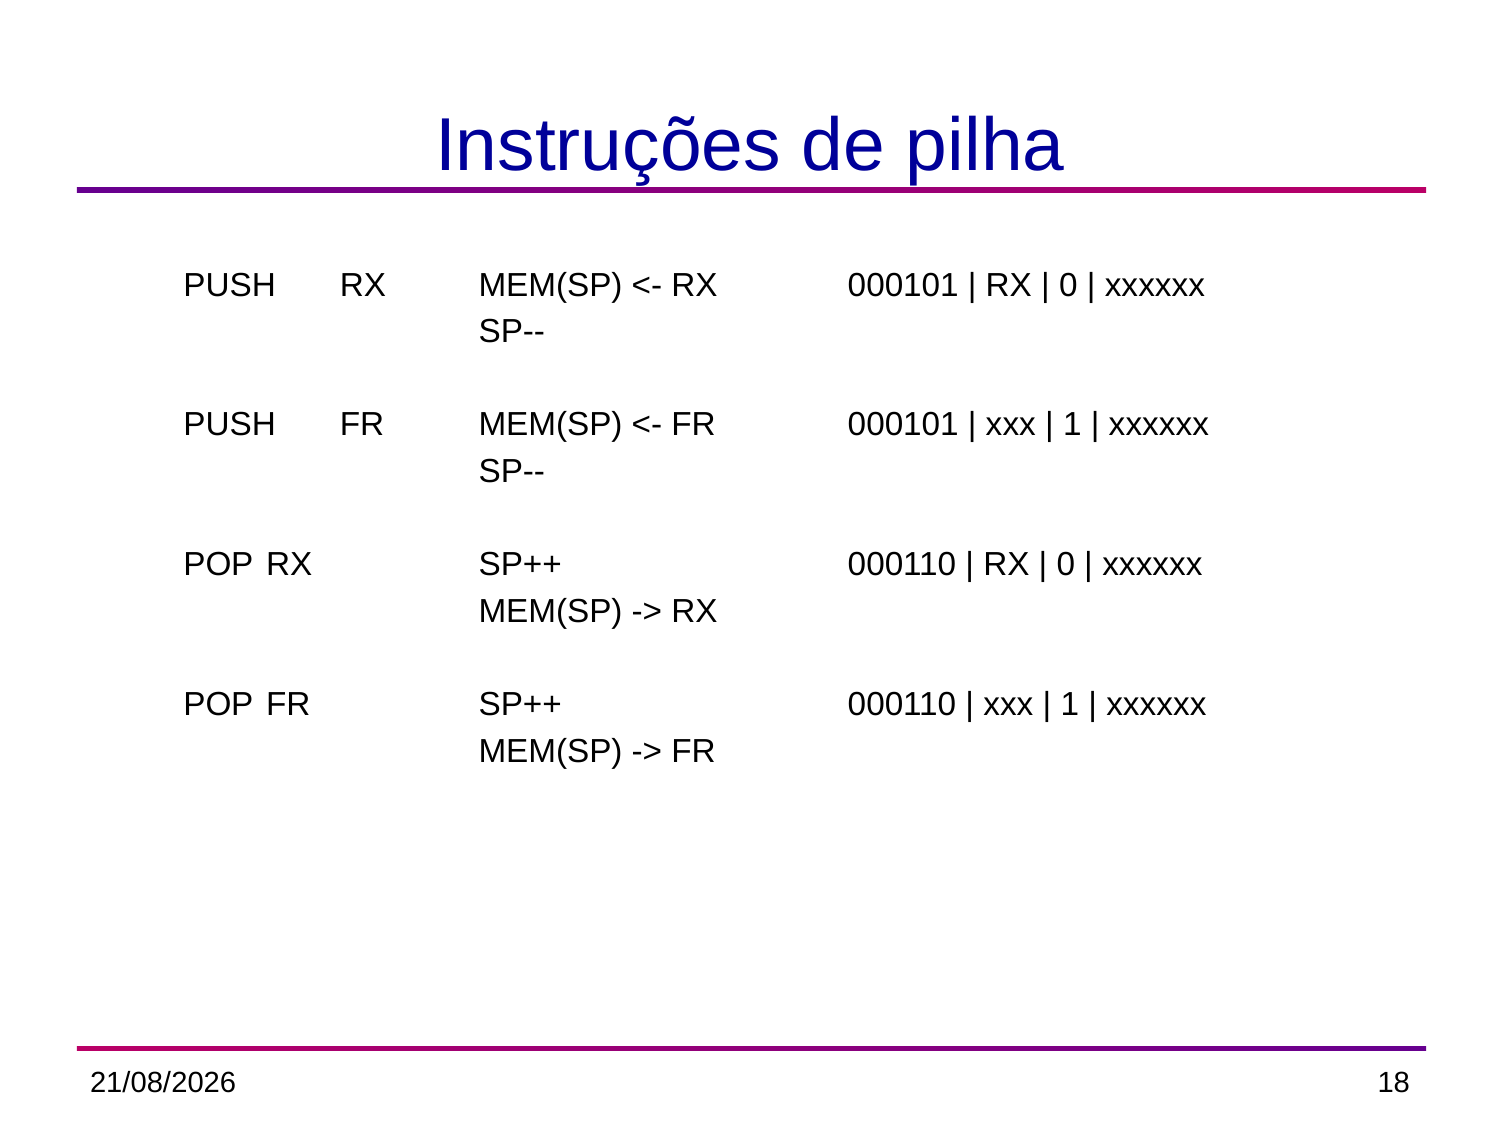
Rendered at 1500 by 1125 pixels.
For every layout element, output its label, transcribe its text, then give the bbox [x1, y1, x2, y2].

title Instruções de pilha [76, 74, 1424, 193]
text_box PUSH RX MEM(SP) <- RX 000101 | RX | 0 | xxxxxx SP-- PUSH FR MEM(SP) <- FR 000101 | xxx | 1 | xxxxxx SP-- POP RX SP++ 000110 | RX | 0 | xxxxxx MEM(SP) -> RX POP FR SP++ 000110 | xxx | 1 | xxxxxx MEM(SP) -> FR [112, 255, 1463, 1059]
slide_number 26/07/2022 [75, 1055, 425, 1125]
slide_number <number> [1074, 1059, 1425, 1125]
